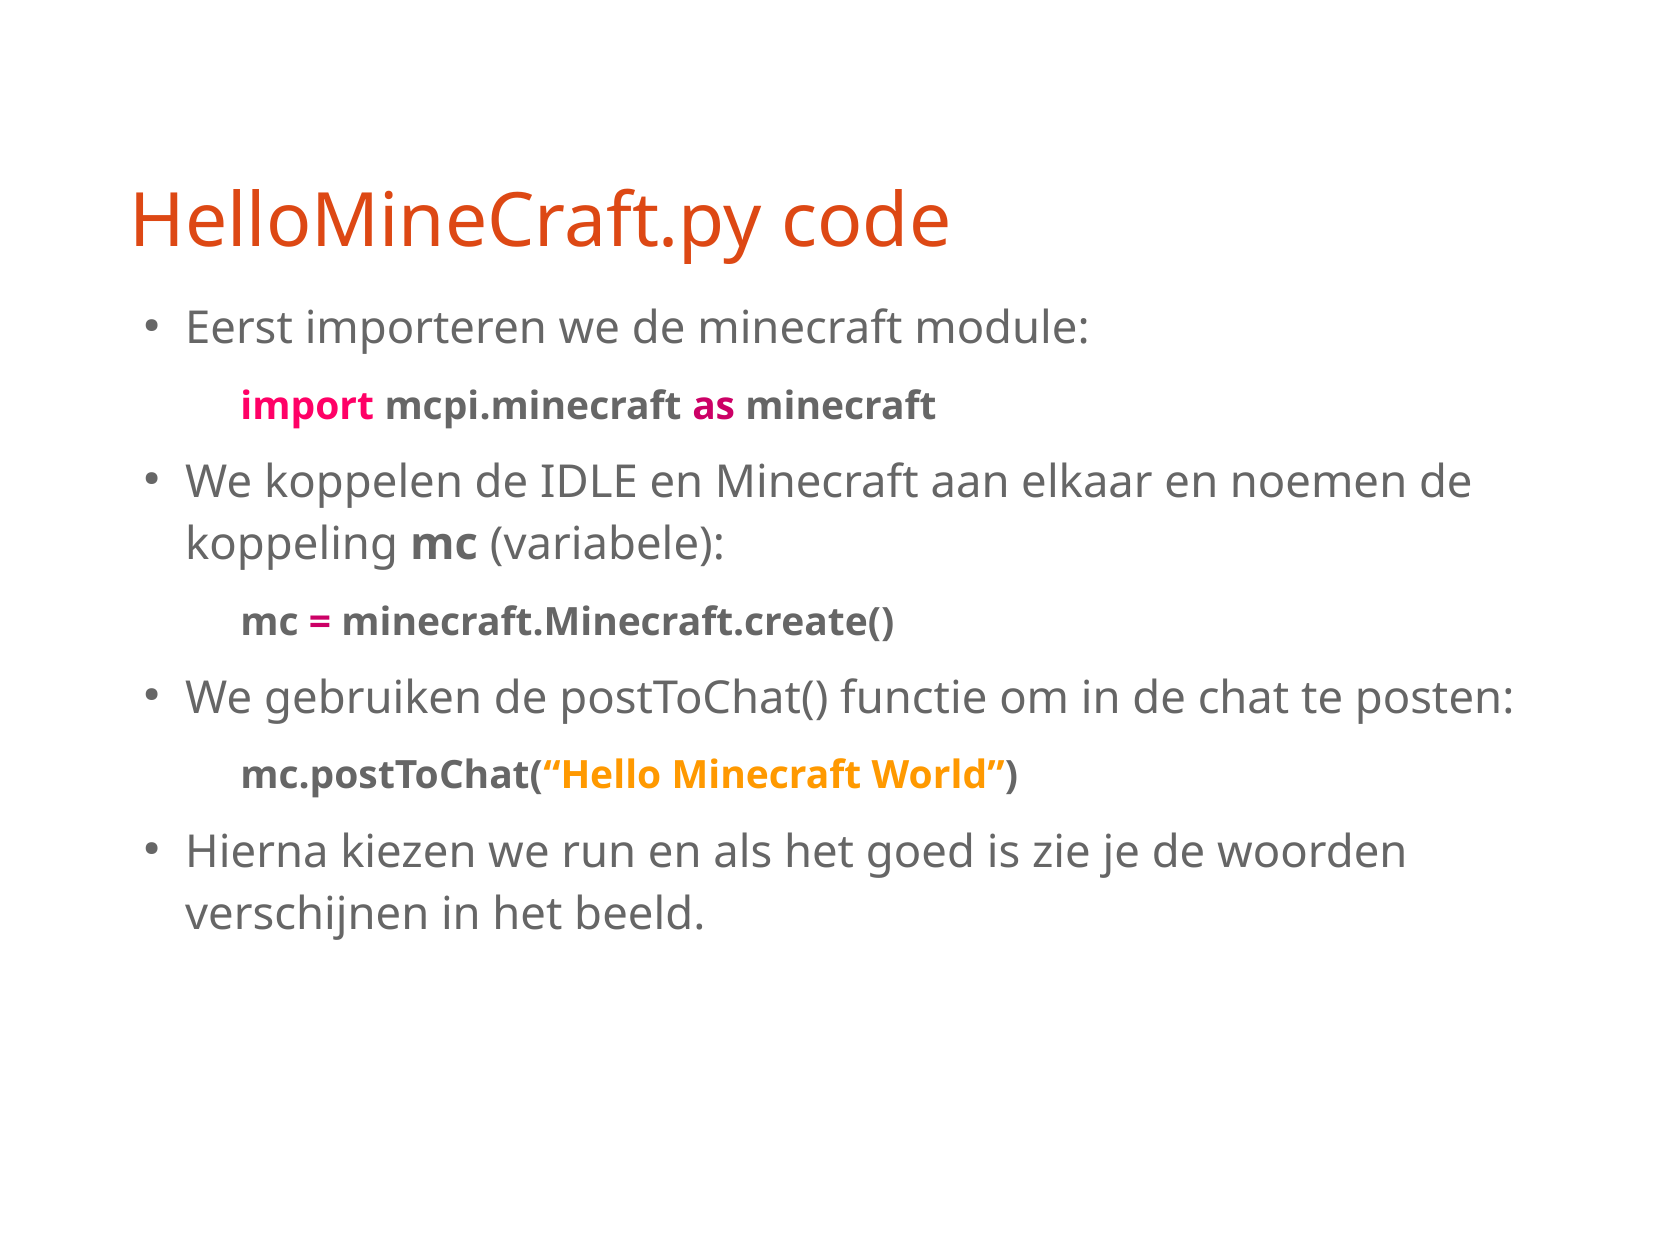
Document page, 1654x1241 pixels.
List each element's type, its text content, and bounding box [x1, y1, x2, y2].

list Eerst importeren we de minecraft module: import mcpi.minecraft as minecraft We koppelen de IDLE en Minecraft aan elkaar en noemen de koppeling mc (variabele): mc = minecraft.Minecraft.create() We gebruiken de postToChat() functie om in de chat te posten: mc.postToChat(“Hello Minecraft World”) Hierna kiezen we run en als het goed is zie je de woorden verschijnen in het beeld. [129, 295, 1518, 1010]
title HelloMineCraft.py code [129, 153, 1518, 281]
